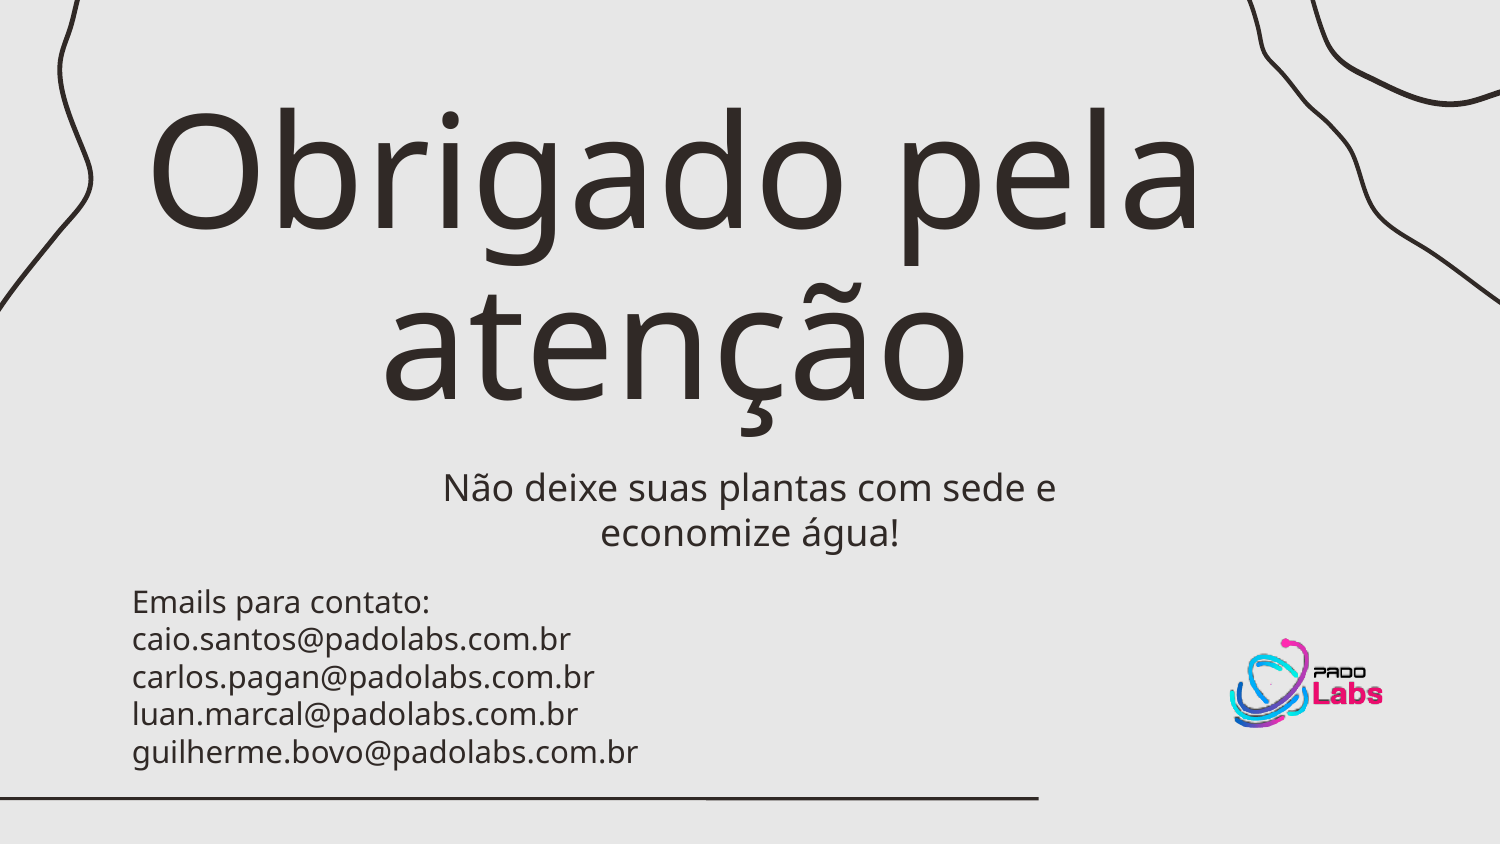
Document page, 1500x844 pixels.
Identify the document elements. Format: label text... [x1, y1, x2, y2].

title Obrigado pela atenção [116, 242, 1236, 639]
subtitle Não deixe suas plantas com sede e economize água! [378, 448, 1122, 527]
picture [1229, 638, 1383, 728]
text_box Emails para contato: caio.santos@padolabs.com.br carlos.pagan@padolabs.com.br luan.marcal@padolabs.com.br guilherme.bovo@padolabs.com.br [116, 567, 860, 646]
